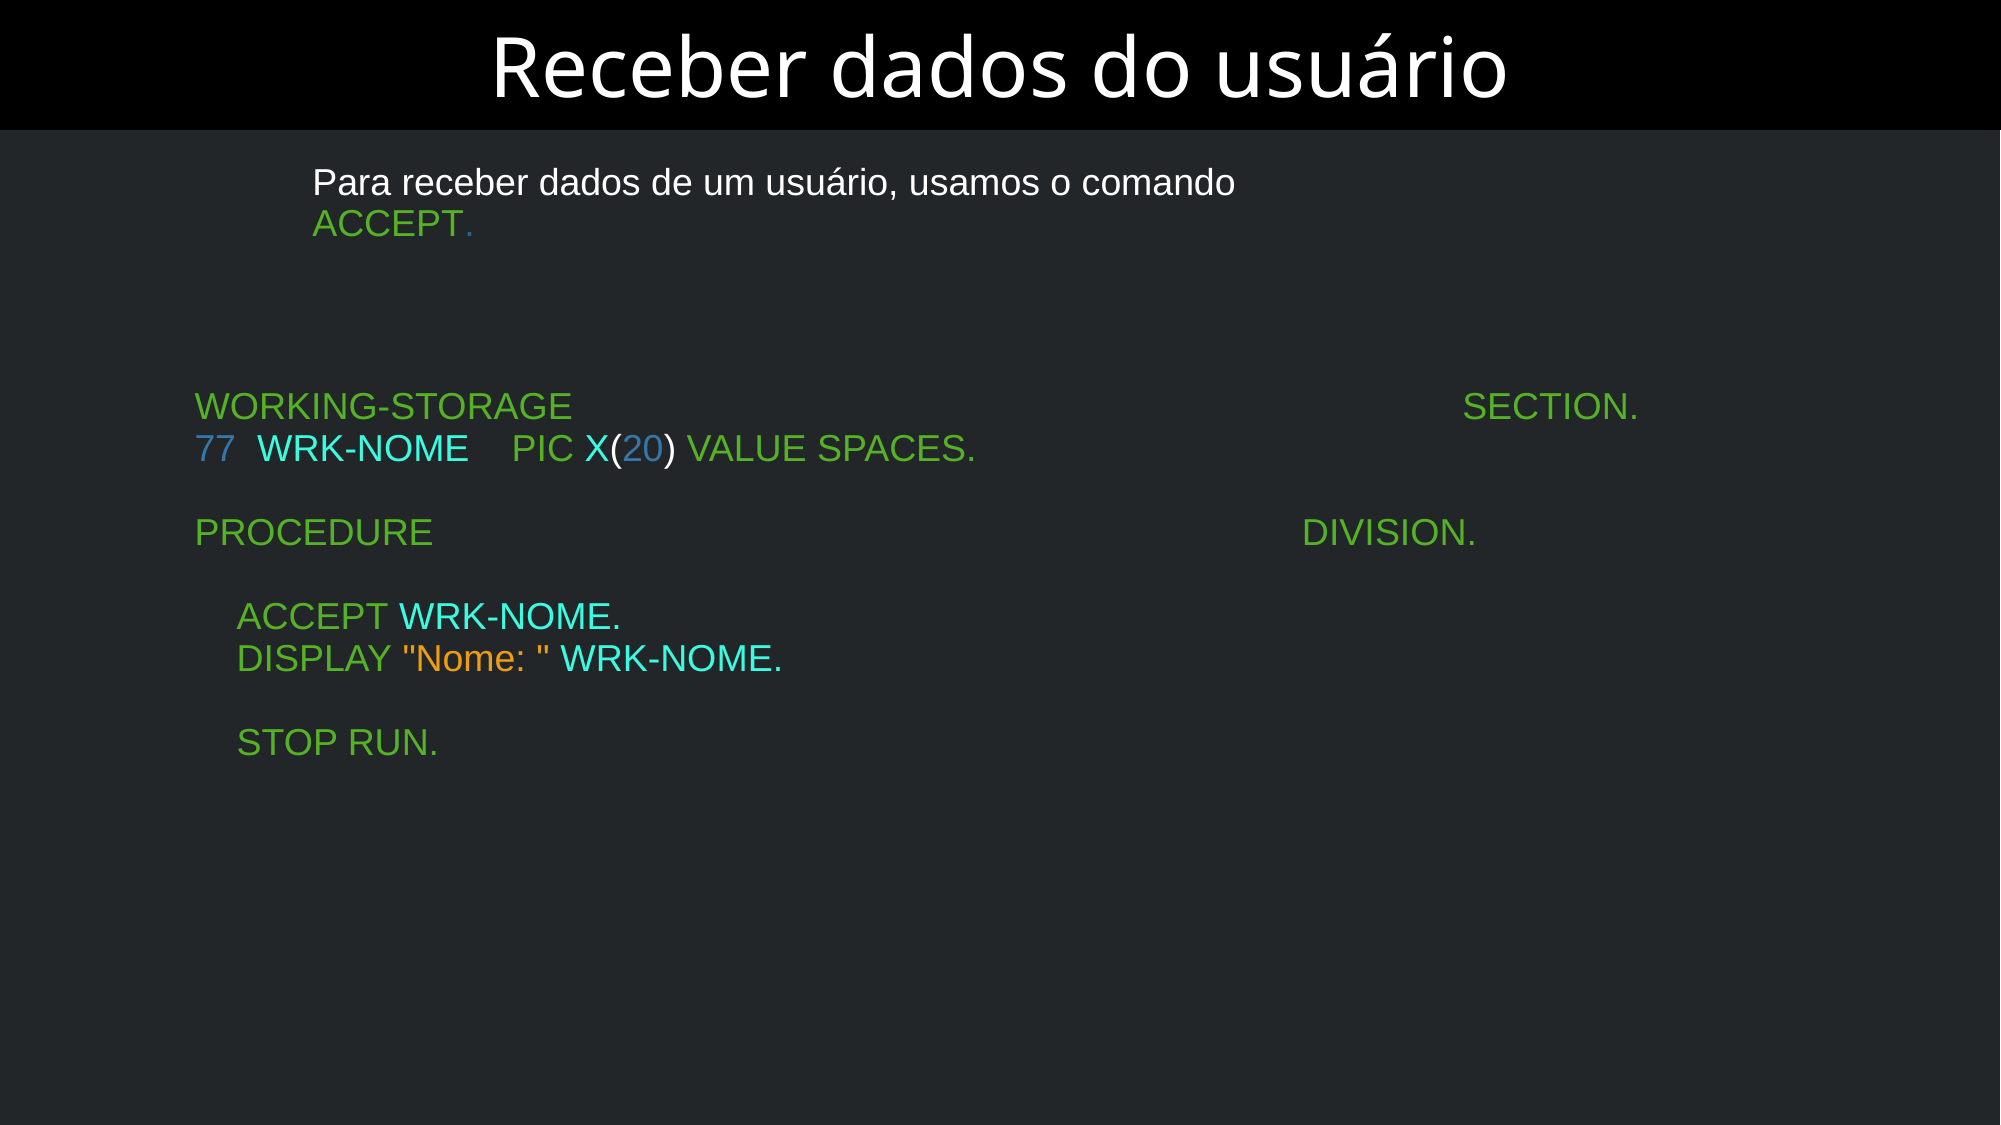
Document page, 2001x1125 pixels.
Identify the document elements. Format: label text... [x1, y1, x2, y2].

text_box Para receber dados de um usuário, usamos o comando ACCEPT. [297, 153, 1288, 253]
text_box Receber dados do usuário [0, 0, 2001, 130]
text_box WORKING-STORAGE SECTION. 77 WRK-NOME PIC X(20) VALUE SPACES. PROCEDURE DIVISION. ACCEPT WRK-NOME. DISPLAY "Nome: " WRK-NOME. STOP RUN. [106, 377, 1817, 771]
